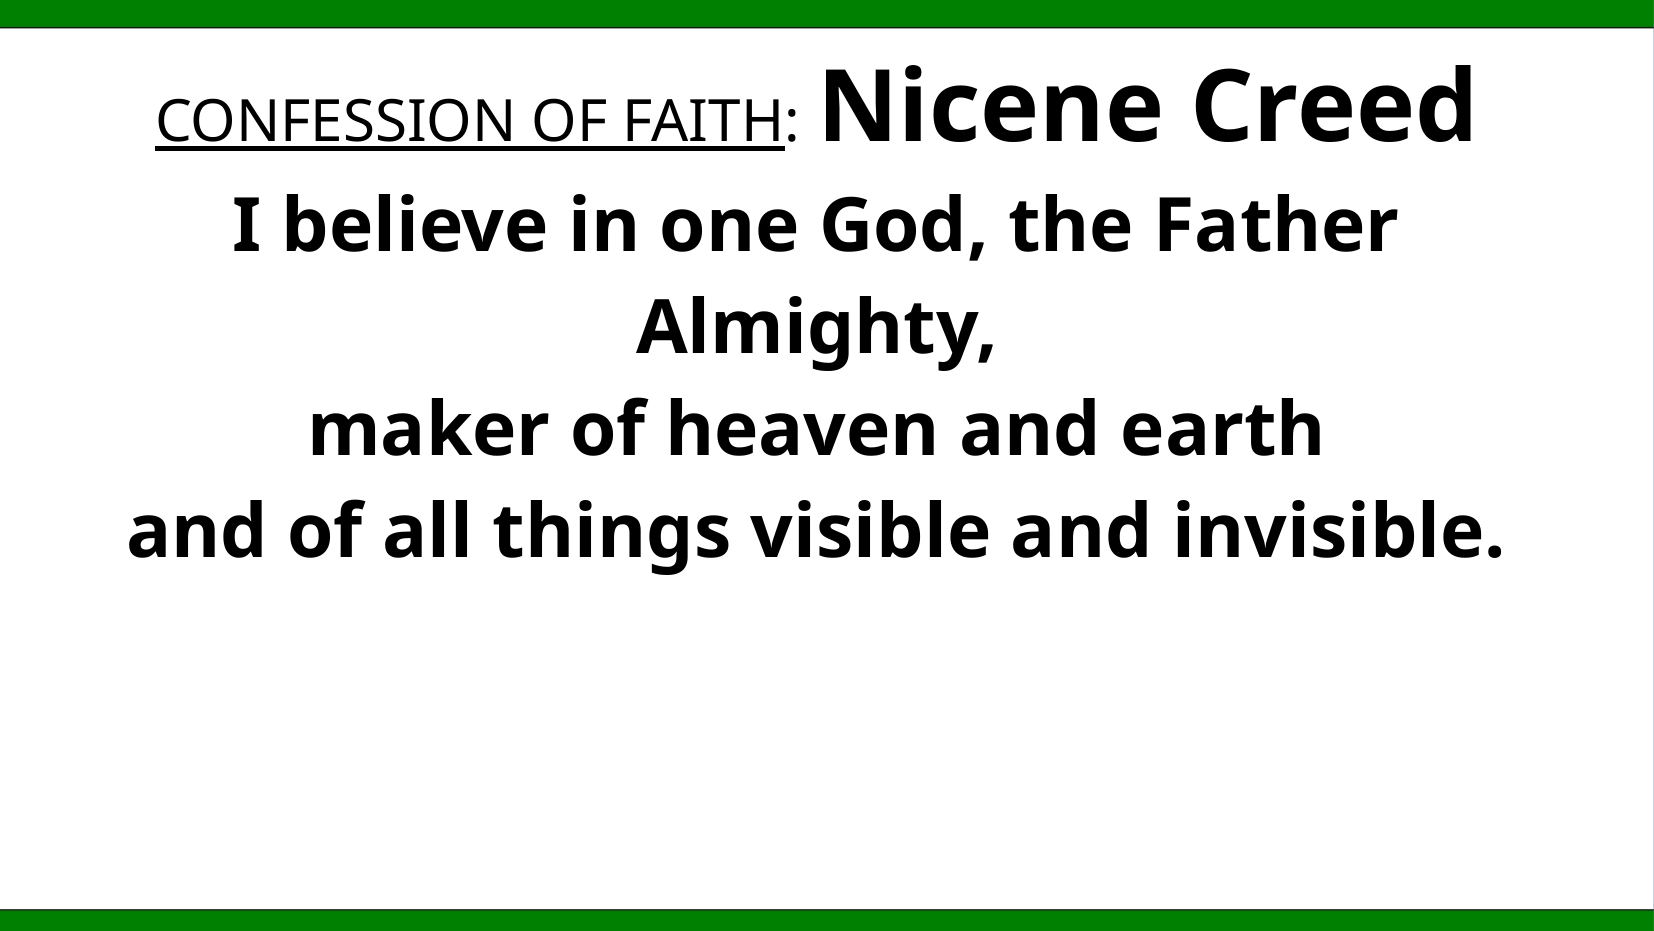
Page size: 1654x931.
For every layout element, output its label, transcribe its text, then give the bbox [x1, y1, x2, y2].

picture [0, 0, 1654, 931]
text_box CONFESSION OF FAITH: Nicene Creed I believe in one God, the Father Almighty, maker of heaven and earth and of all things visible and invisible. [44, 27, 1590, 446]
